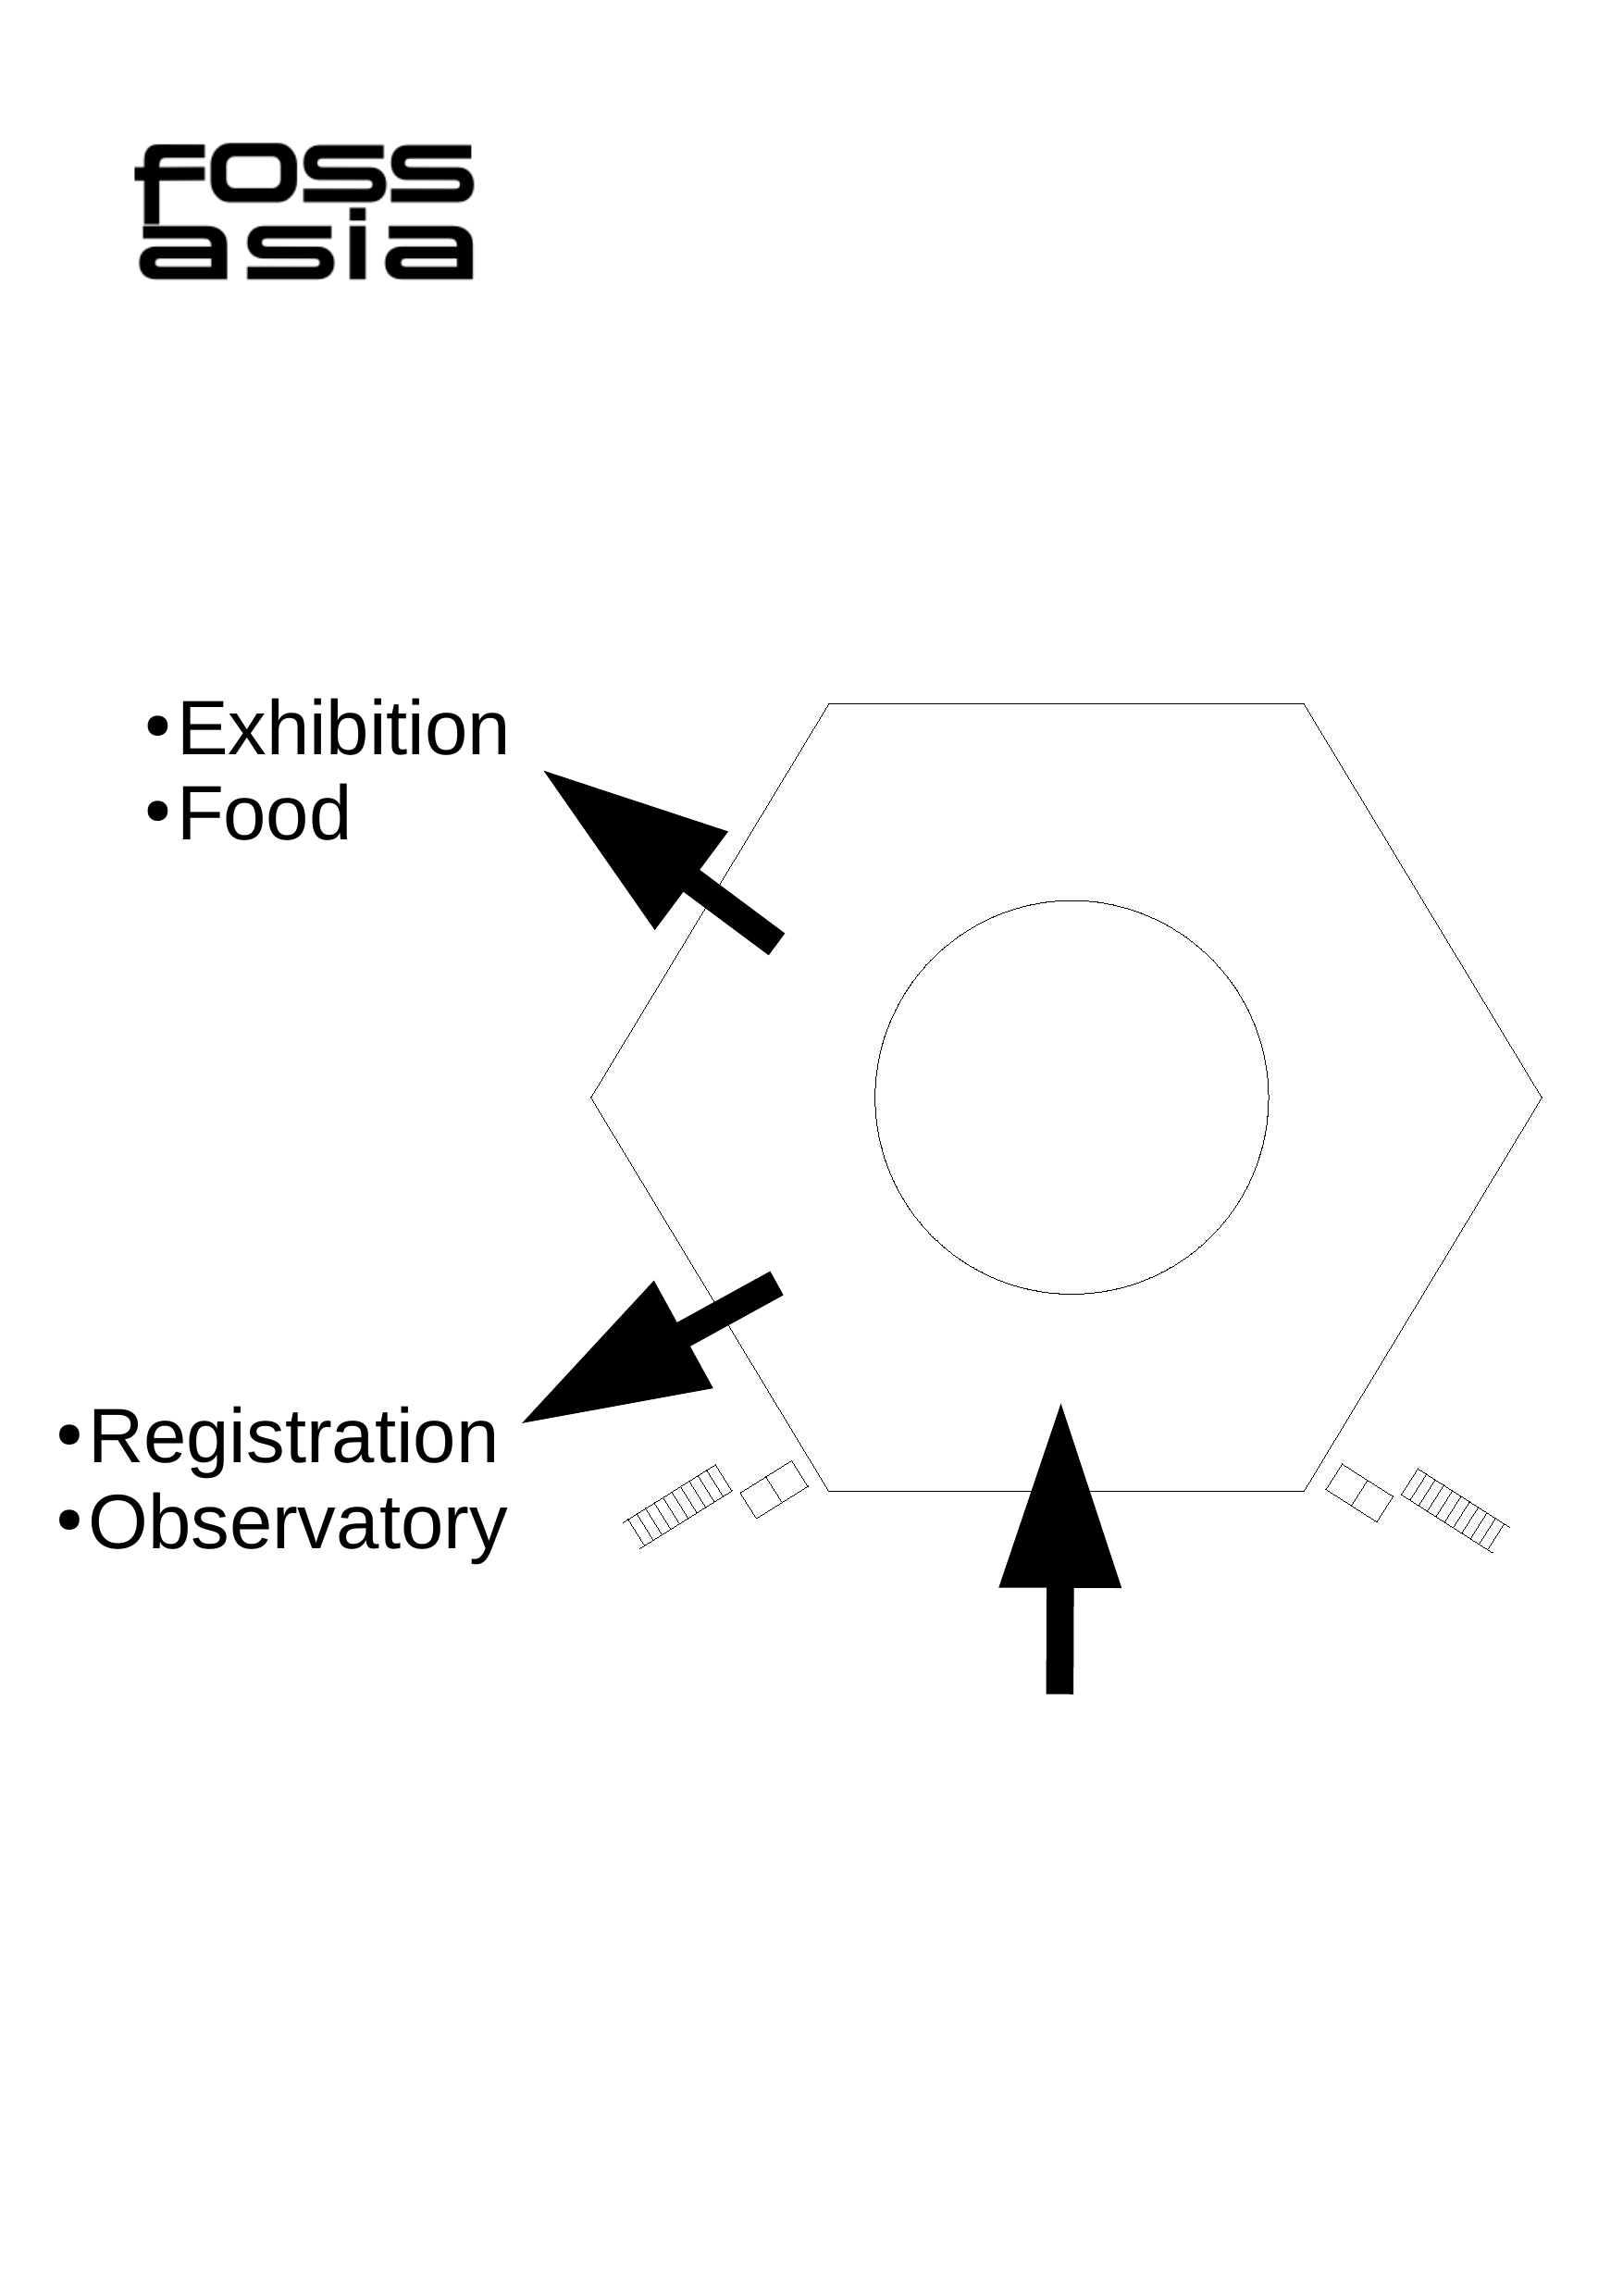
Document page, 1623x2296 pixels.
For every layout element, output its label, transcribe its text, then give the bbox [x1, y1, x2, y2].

text_box [590, 703, 1542, 1492]
text_box Exhibition Food [130, 677, 525, 864]
picture [130, 139, 480, 285]
text_box Registration Observatory [42, 1386, 523, 1573]
